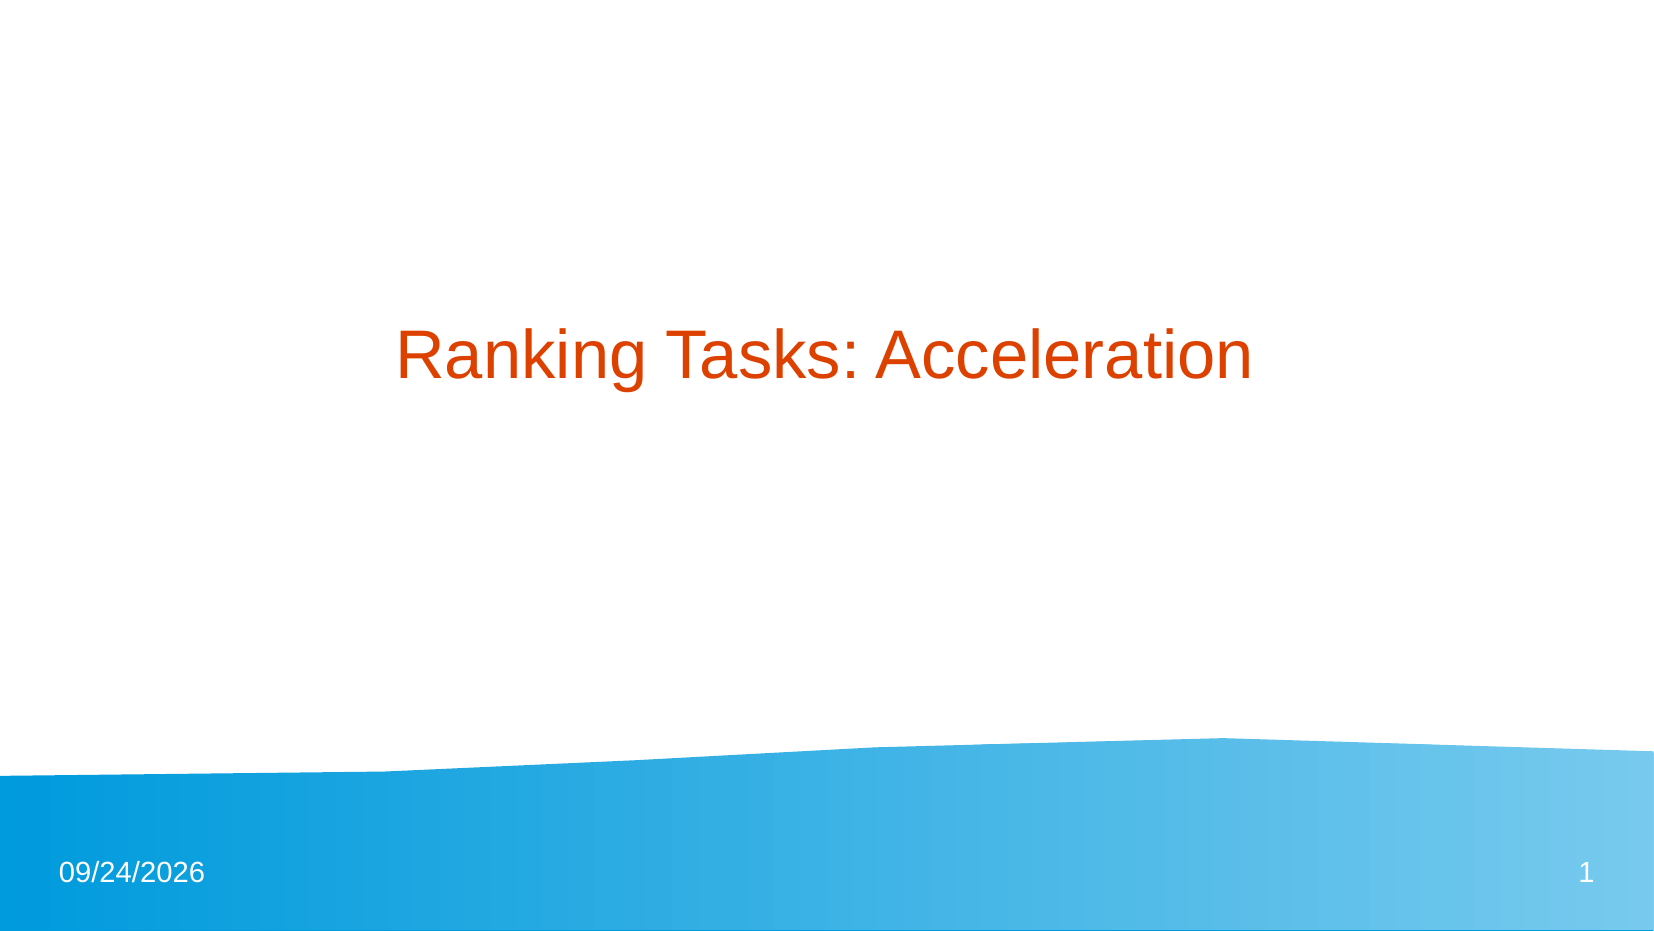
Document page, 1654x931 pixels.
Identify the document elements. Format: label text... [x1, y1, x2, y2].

title Ranking Tasks: Acceleration [0, 265, 1651, 443]
